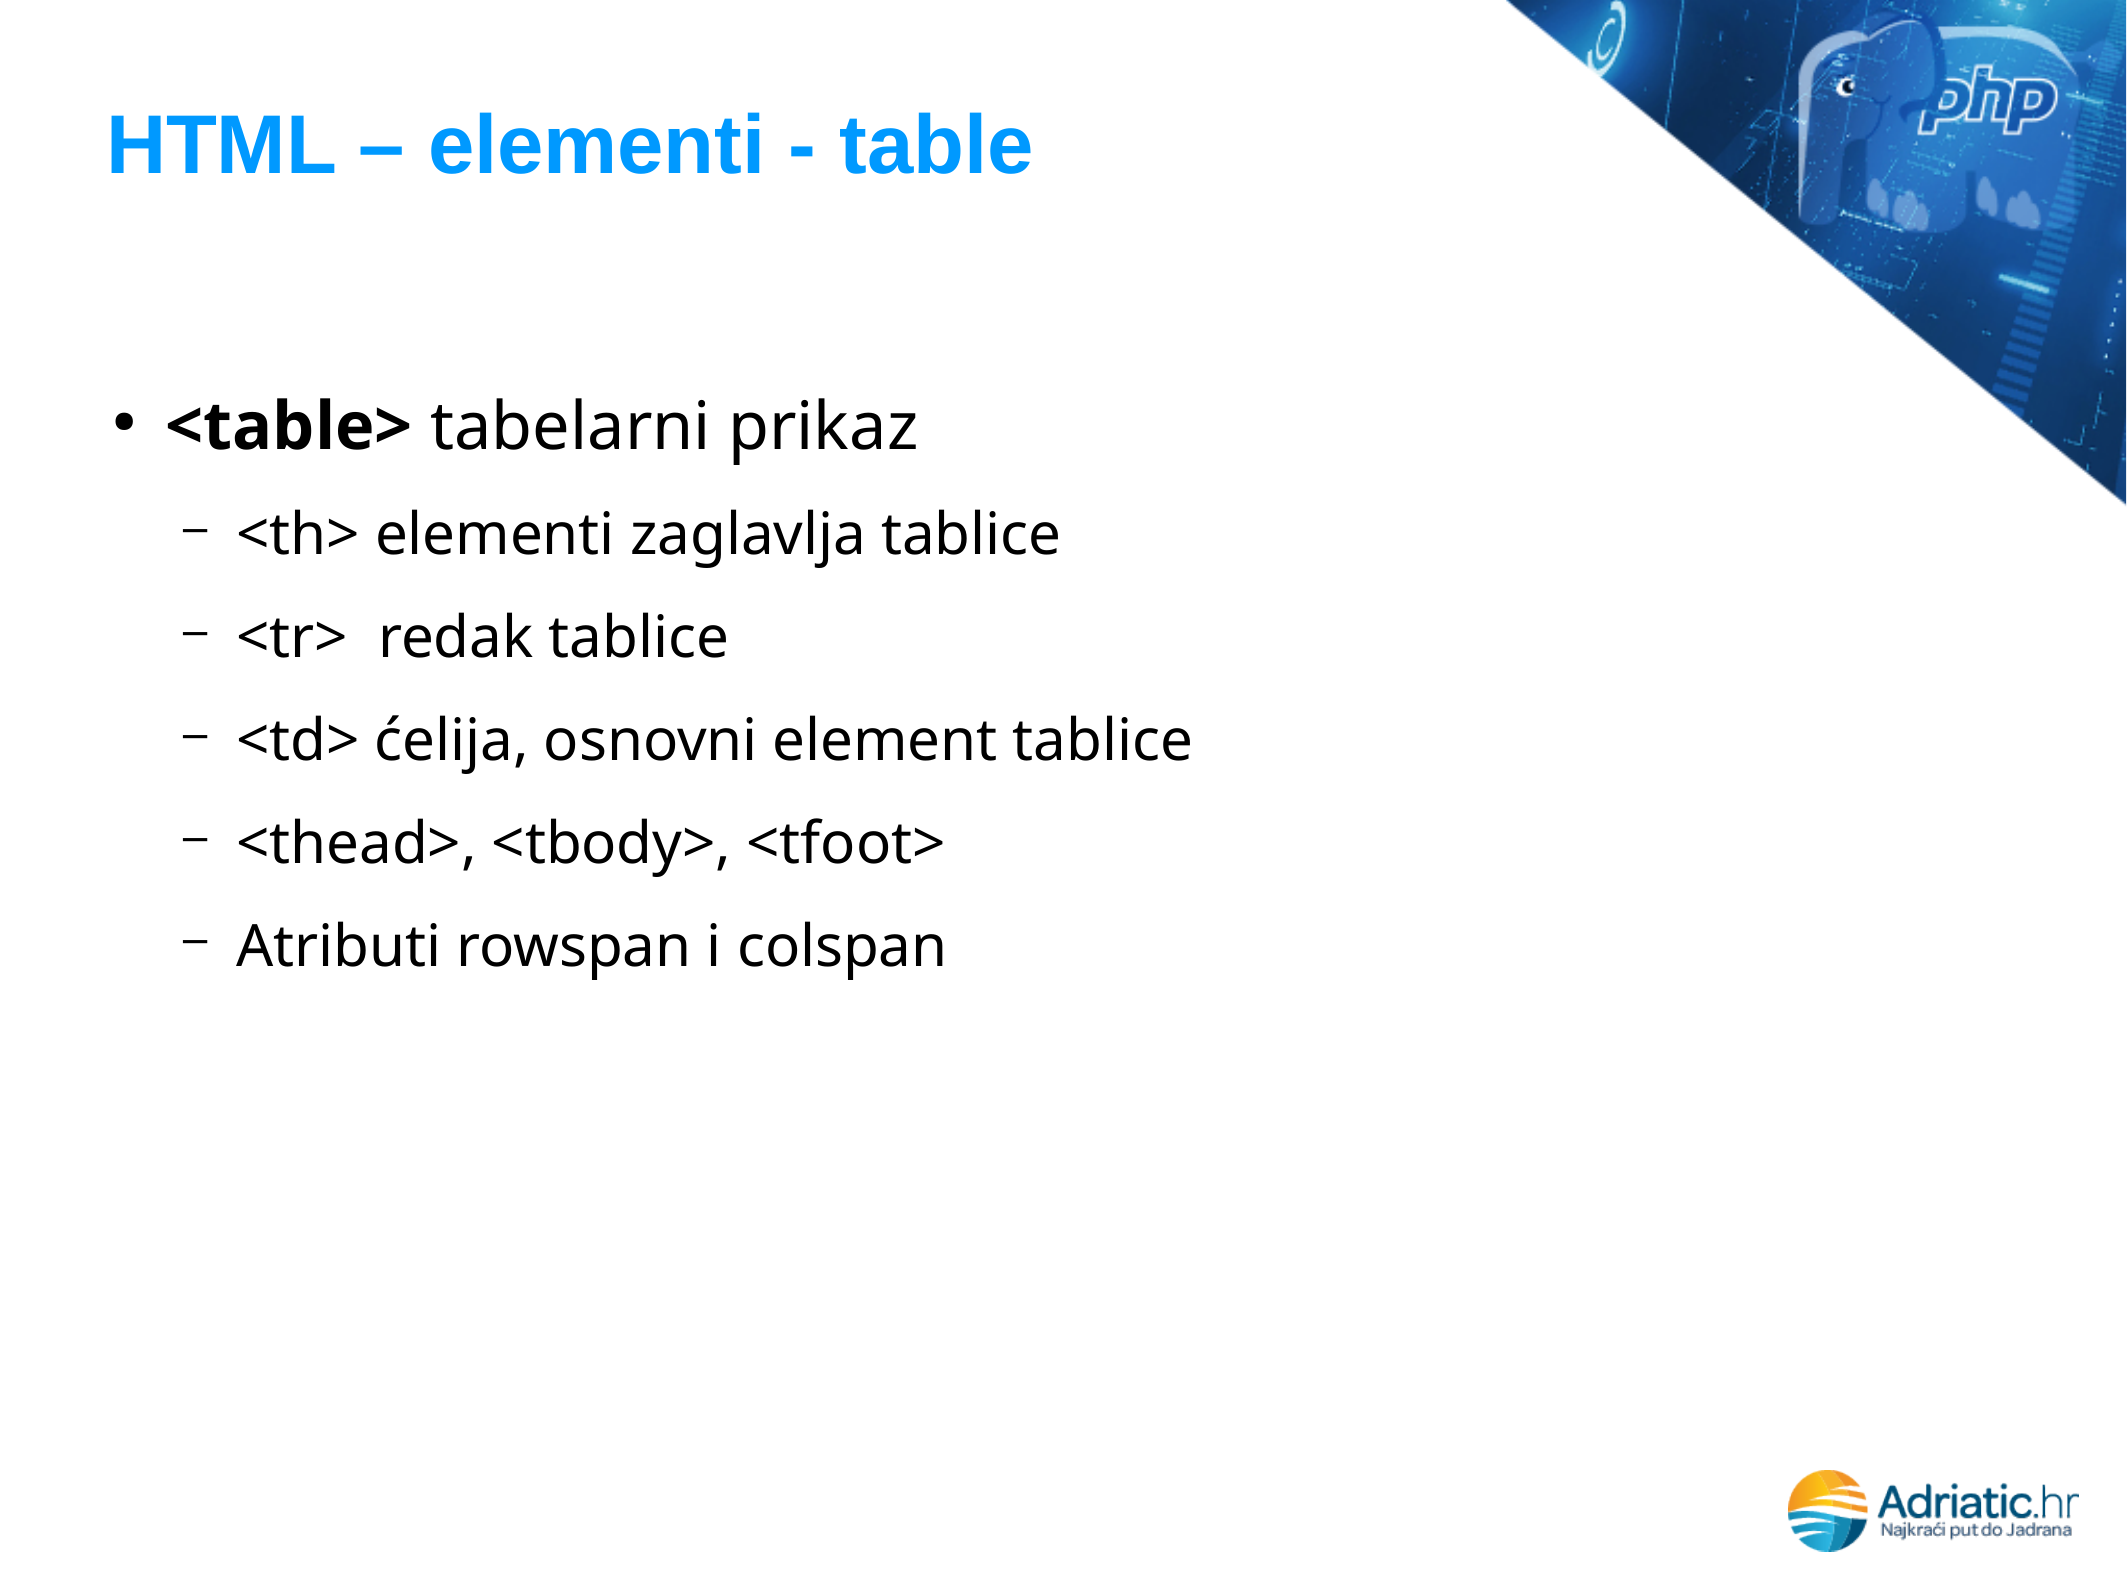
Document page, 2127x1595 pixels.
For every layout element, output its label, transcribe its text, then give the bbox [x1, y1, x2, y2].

title HTML – elementi - table [106, 70, 1630, 219]
picture [1505, 0, 2127, 625]
picture [1788, 1470, 2079, 1552]
list <table> tabelarni prikaz <th> elementi zaglavlja tablice <tr> redak tablice <td> ćelija, osnovni element tablice <thead>, <tbody>, <tfoot> Atributi rowspan i colspan [94, 377, 2008, 1536]
